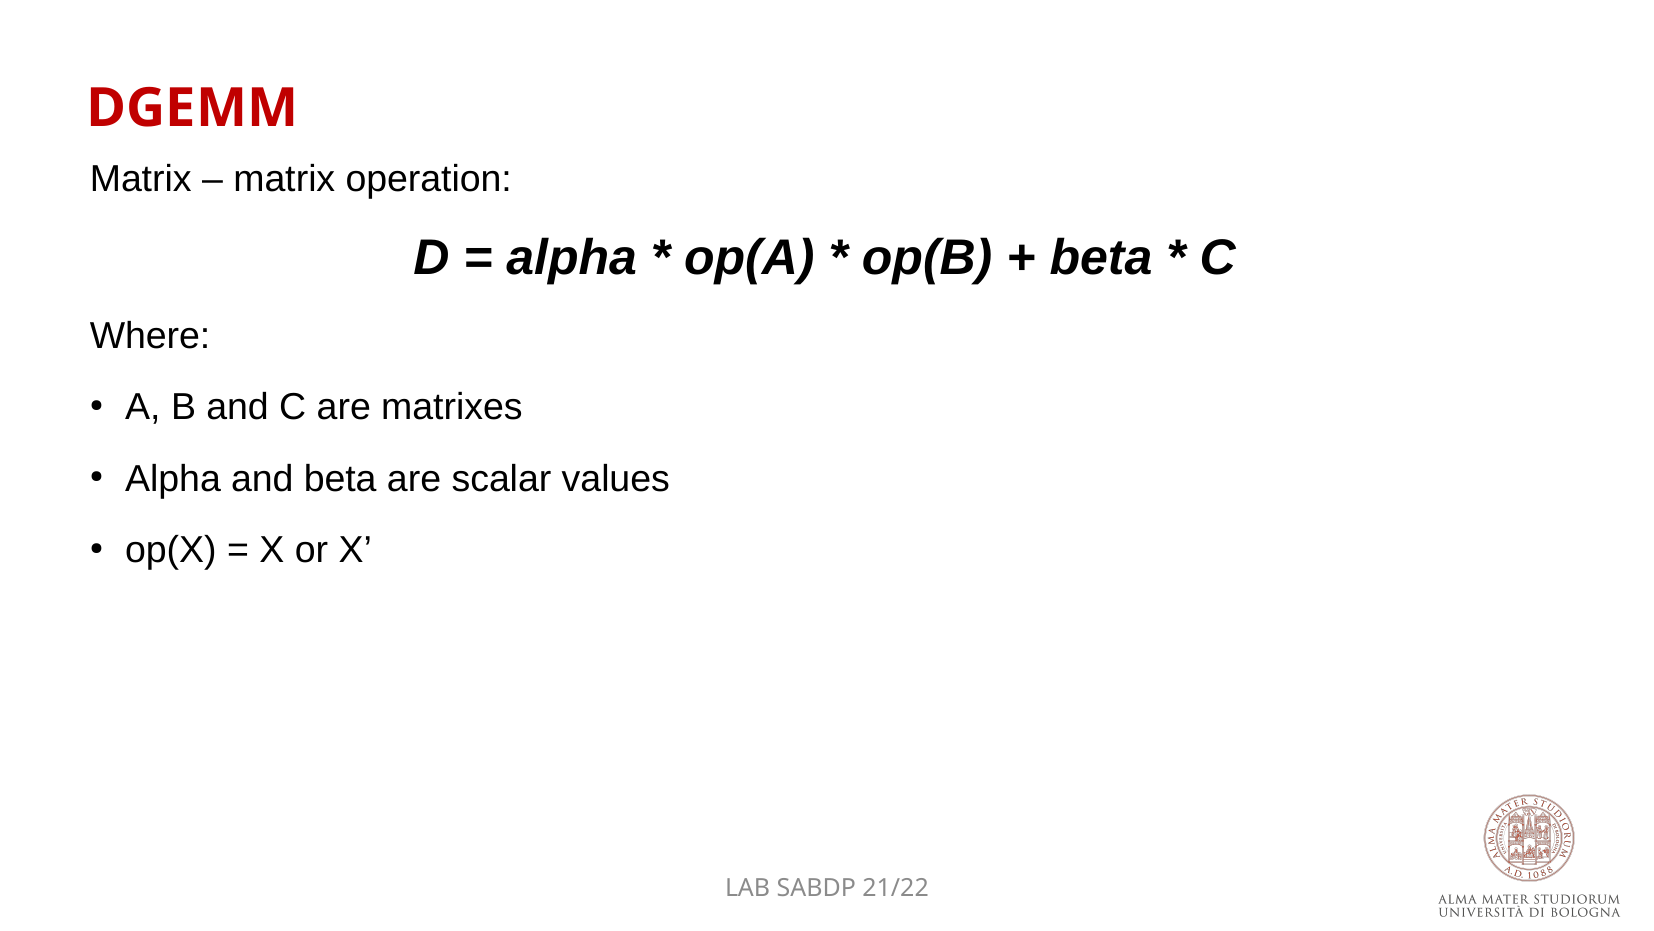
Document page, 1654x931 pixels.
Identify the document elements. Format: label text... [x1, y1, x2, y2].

text_box LAB SABDP 21/22 [547, 862, 1106, 912]
text_box Matrix – matrix operation: D = alpha * op(A) * op(B) + beta * C Where: A, B and C are matrixes Alpha and beta are scalar values op(X) = X or X’ [75, 150, 1576, 579]
picture [1410, 777, 1648, 931]
title DGEMM [71, 64, 1596, 143]
